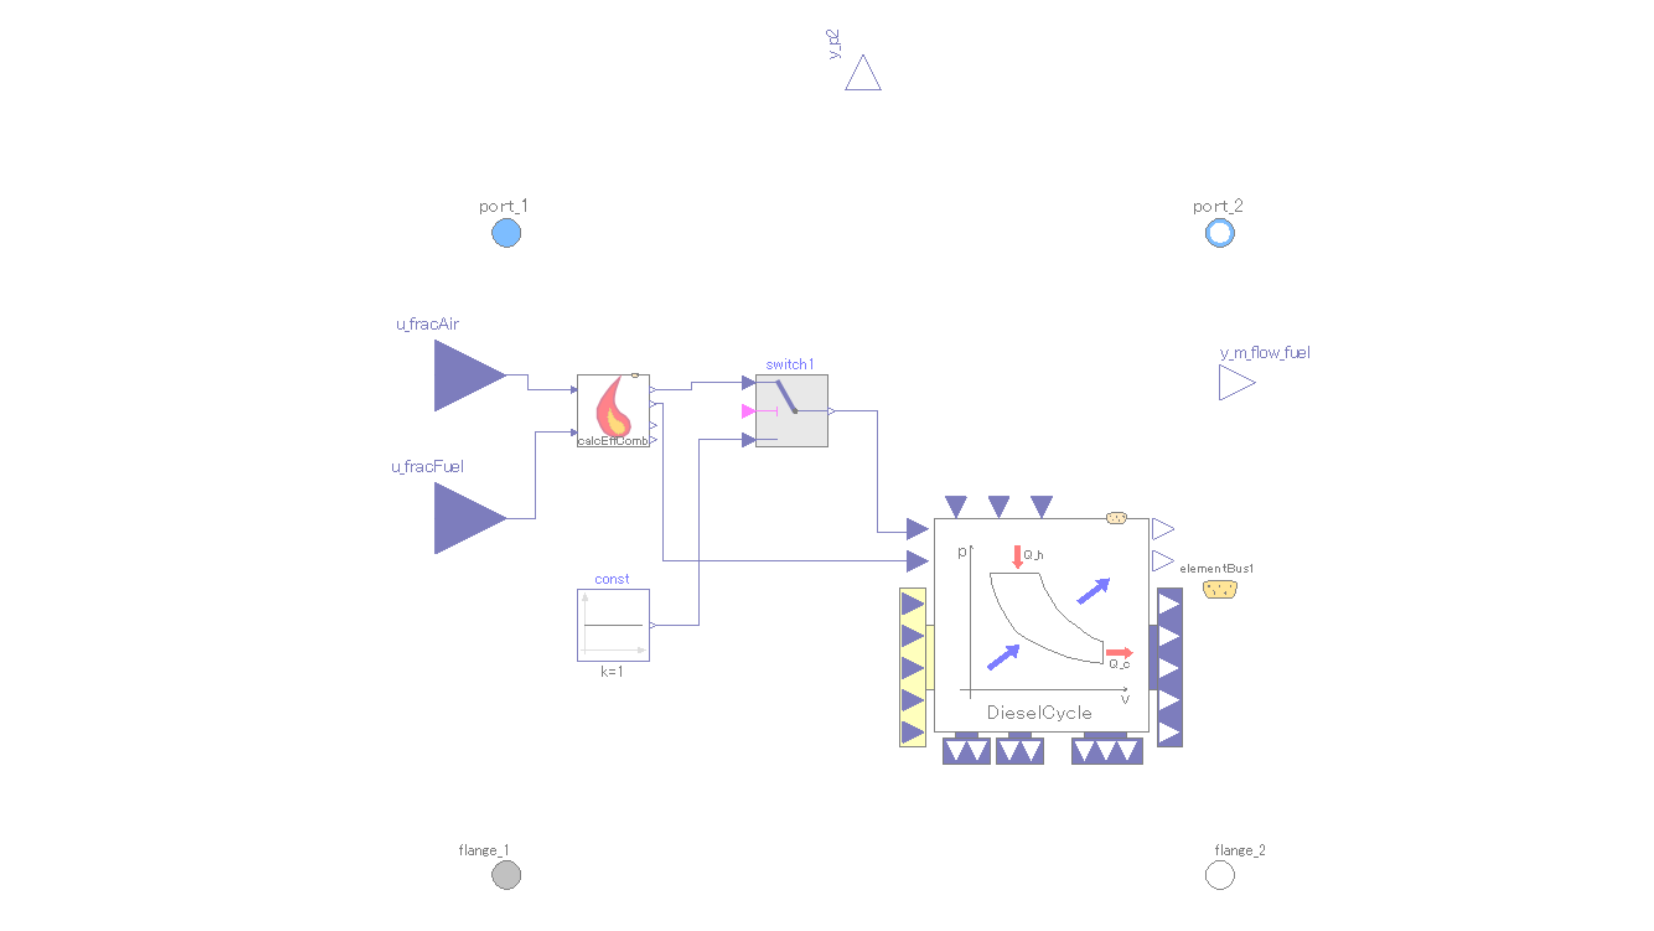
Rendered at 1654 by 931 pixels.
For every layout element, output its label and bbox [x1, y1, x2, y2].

picture [344, 0, 1312, 931]
